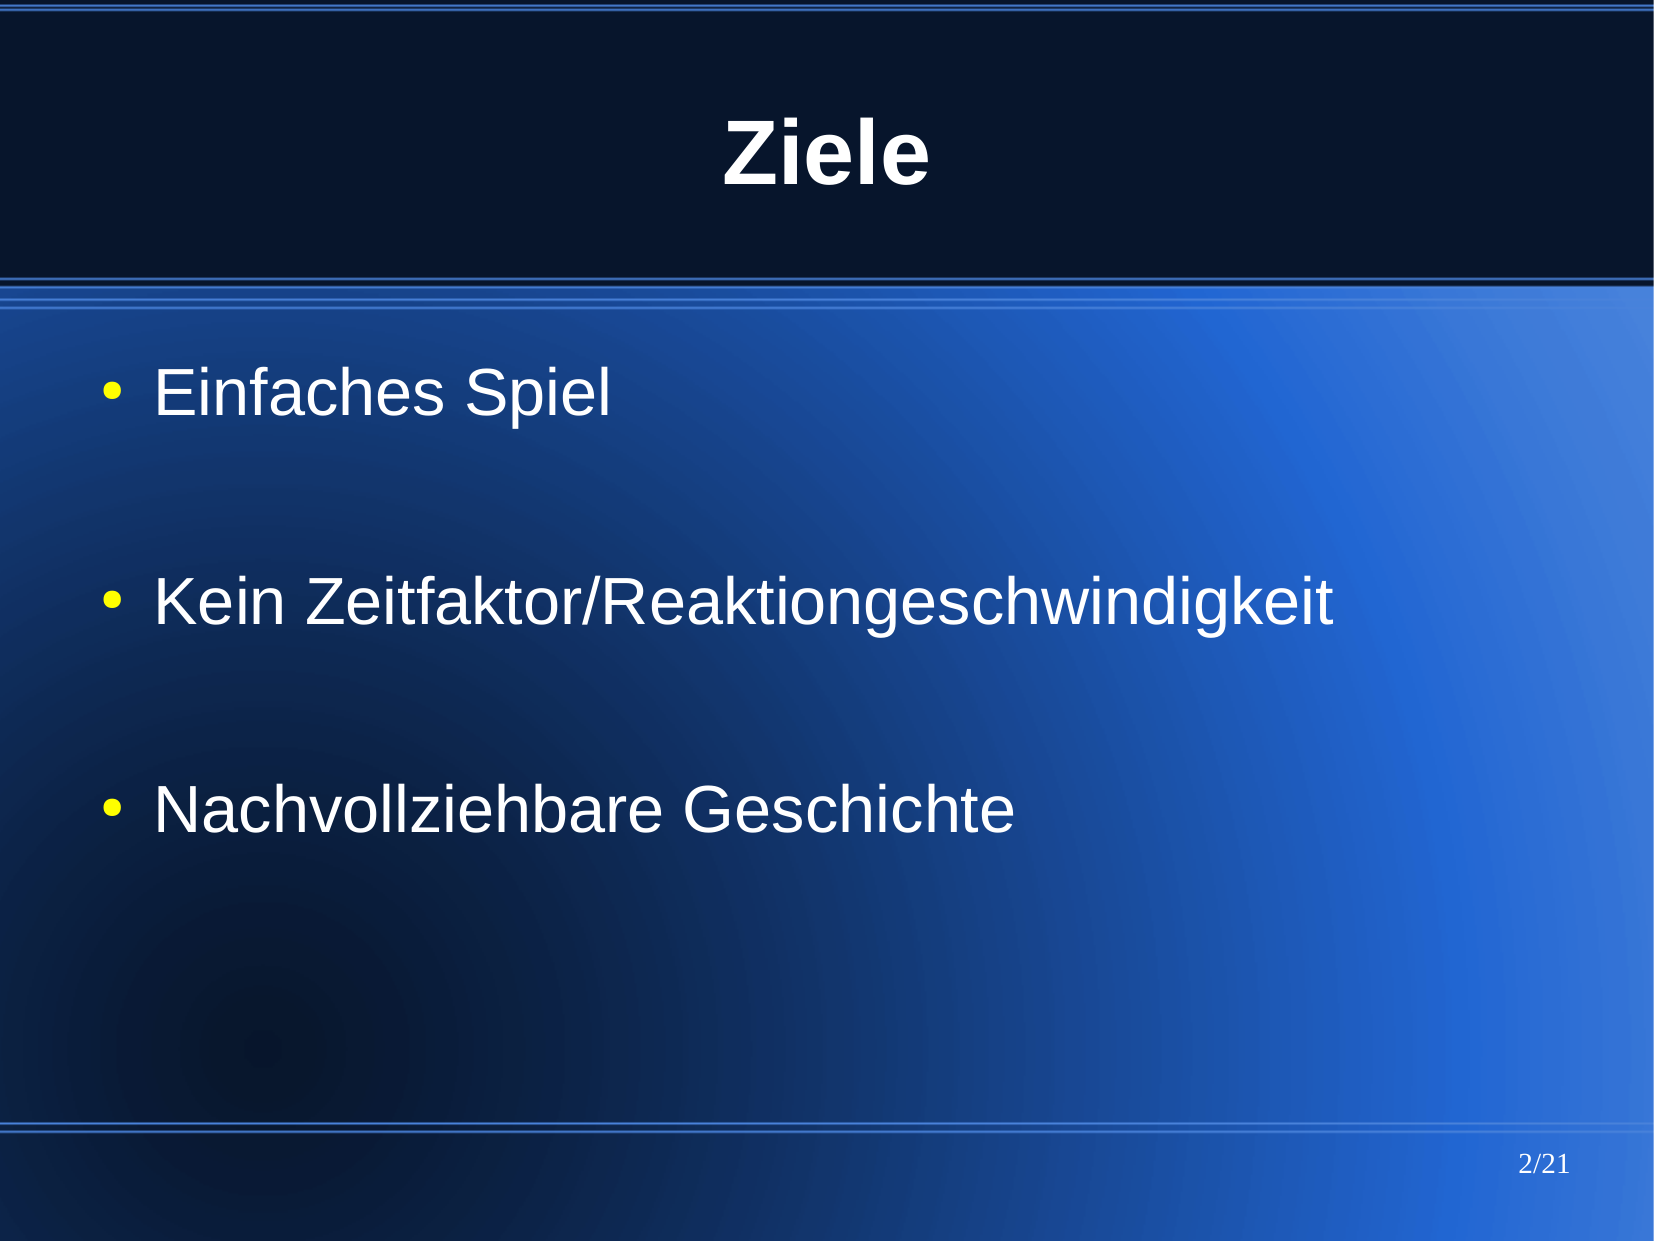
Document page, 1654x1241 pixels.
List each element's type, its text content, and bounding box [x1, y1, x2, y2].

title Ziele [82, 49, 1571, 257]
list Einfaches Spiel Kein Zeitfaktor/Reaktiongeschwindigkeit Nachvollziehbare Geschichte [82, 355, 1571, 1058]
picture [0, 0, 1654, 1241]
